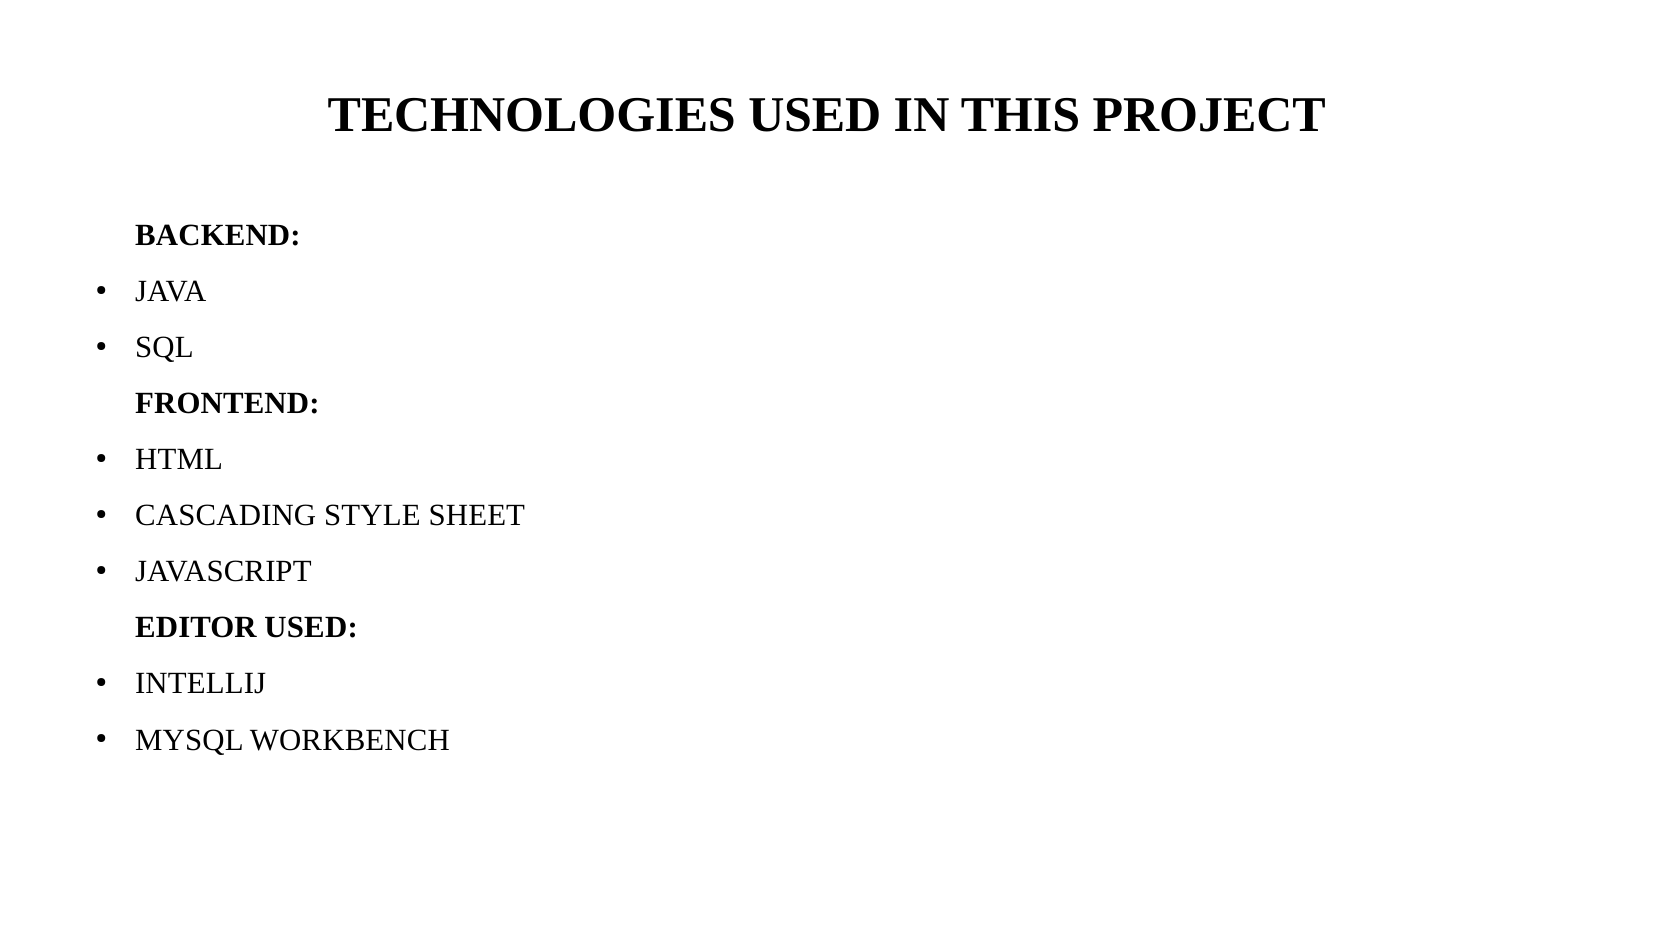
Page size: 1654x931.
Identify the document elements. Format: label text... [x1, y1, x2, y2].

list BACKEND: JAVA SQL FRONTEND: HTML CASCADING STYLE SHEET JAVASCRIPT EDITOR USED: INTELLIJ MYSQL WORKBENCH [82, 217, 1571, 758]
title TECHNOLOGIES USED IN THIS PROJECT [82, 37, 1571, 193]
